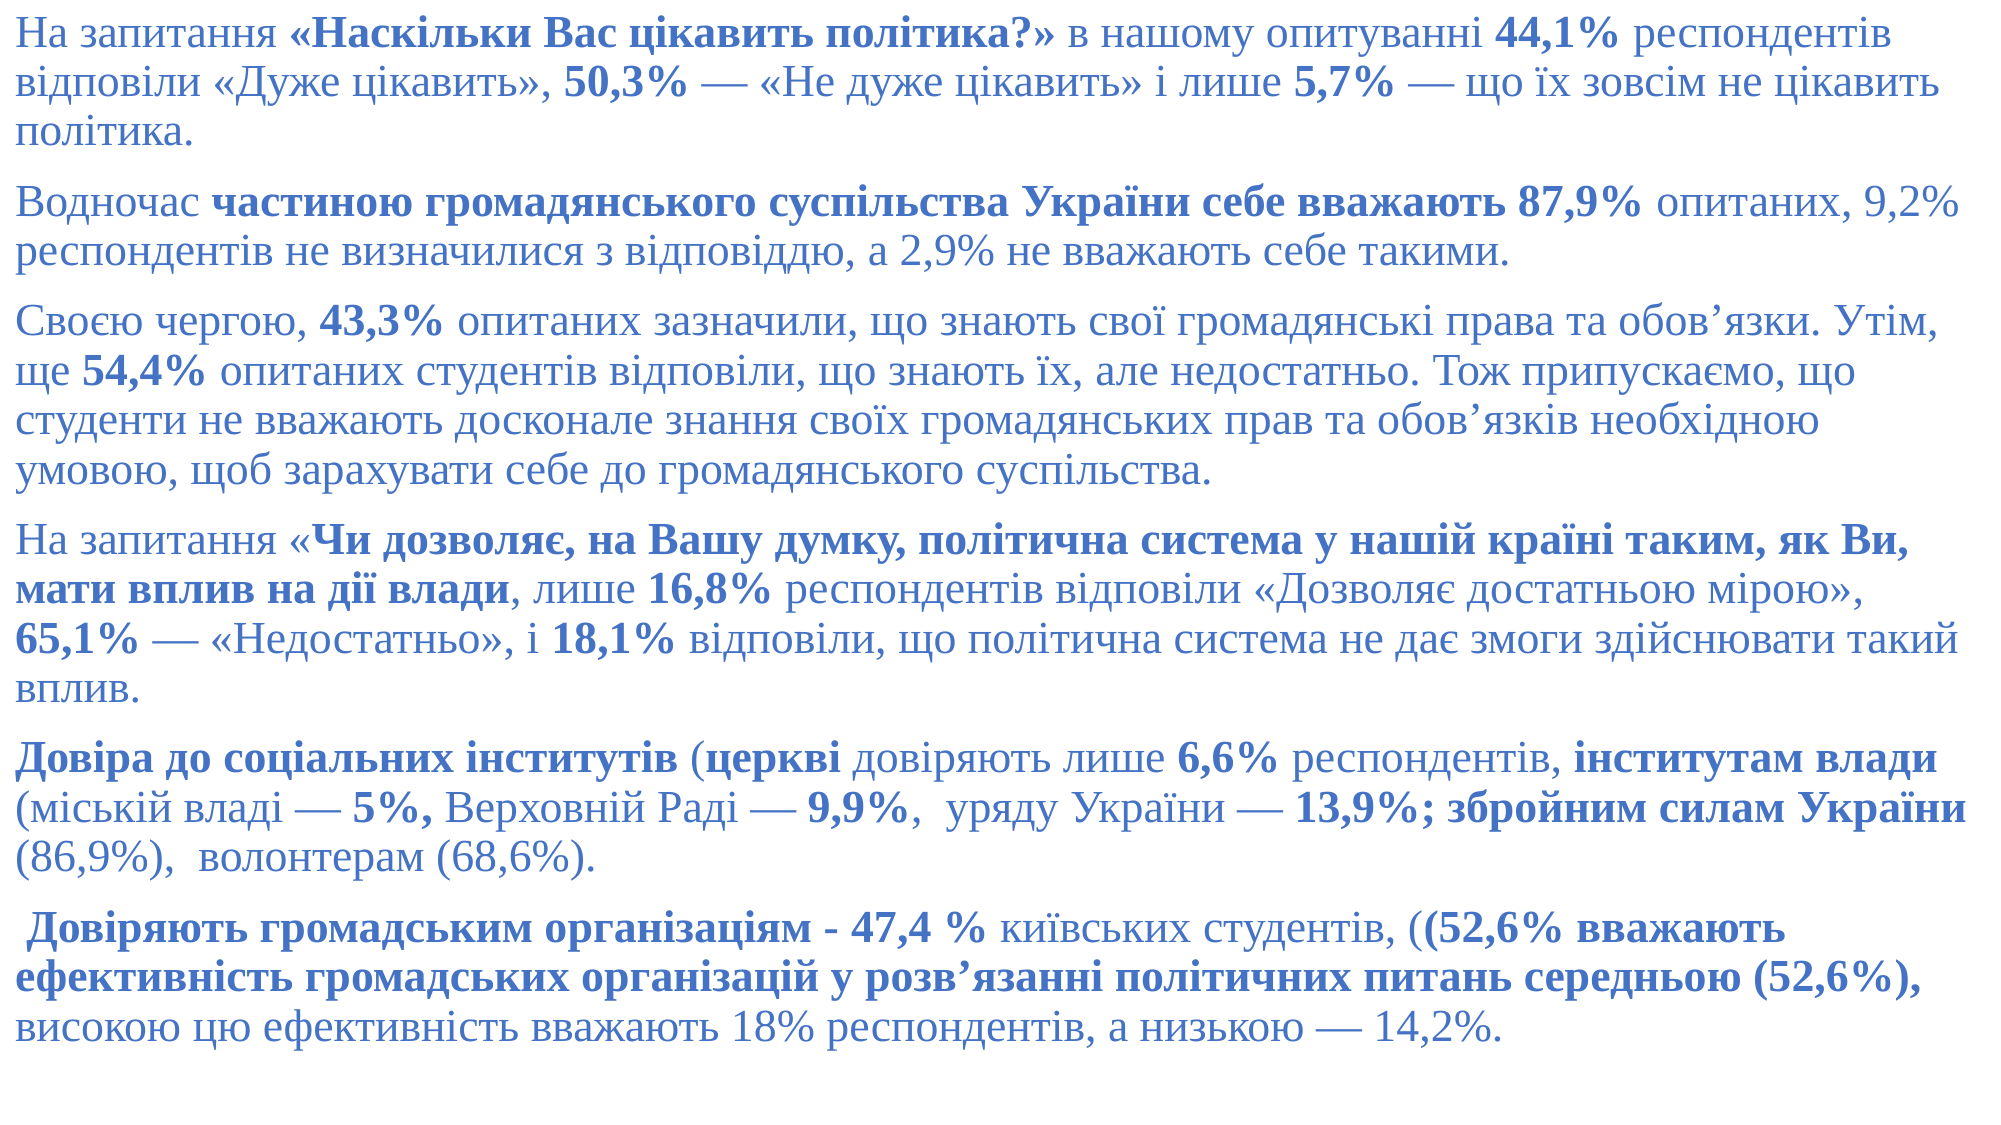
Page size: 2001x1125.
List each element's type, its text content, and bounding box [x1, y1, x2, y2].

list На запитання «Наскільки Вас цікавить політика?» в нашому опитуванні 44,1% респондентів відповіли «Дуже цікавить», 50,3% — «Не дуже цікавить» і лише 5,7% — що їх зовсім не цікавить політика. Водночас частиною громадянського суспільства України себе вважають 87,9% опитаних, 9,2% респондентів не визначилися з відповіддю, а 2,9% не вважають себе такими. Своєю чергою, 43,3% опитаних зазначили, що знають свої громадянські права та обов’язки. Утім, ще 54,4% опитаних студентів відповіли, що знають їх, але недостатньо. Тож припускаємо, що студенти не вважають досконале знання своїх громадянських прав та обов’язків необхідною умовою, щоб зарахувати себе до громадянського суспільства. На запитання «Чи дозволяє, на Вашу думку, політична система у нашій країні таким, як Ви, мати вплив на дії влади, лише 16,8% респондентів відповіли «Дозволяє достатньою мірою», 65,1% — «Недостатньо», і 18,1% відповіли, що політична система не дає змоги здійснювати такий вплив. Довіра до соціальних інститутів (церкві довіряють лише 6,6% респондентів, інститутам влади (міській владі — 5%, Верховній Раді — 9,9%, уряду України — 13,9%; збройним силам України (86,9%), волонтерам (68,6%). Довіряють громадським організаціям - 47,4 % київських студентів, ((52,6% вважають ефективність громадських організацій у розв’язанні політичних питань середньою (52,6%), високою цю ефективність вважають 18% респондентів, а низькою — 14,2%. [0, 0, 2000, 1125]
